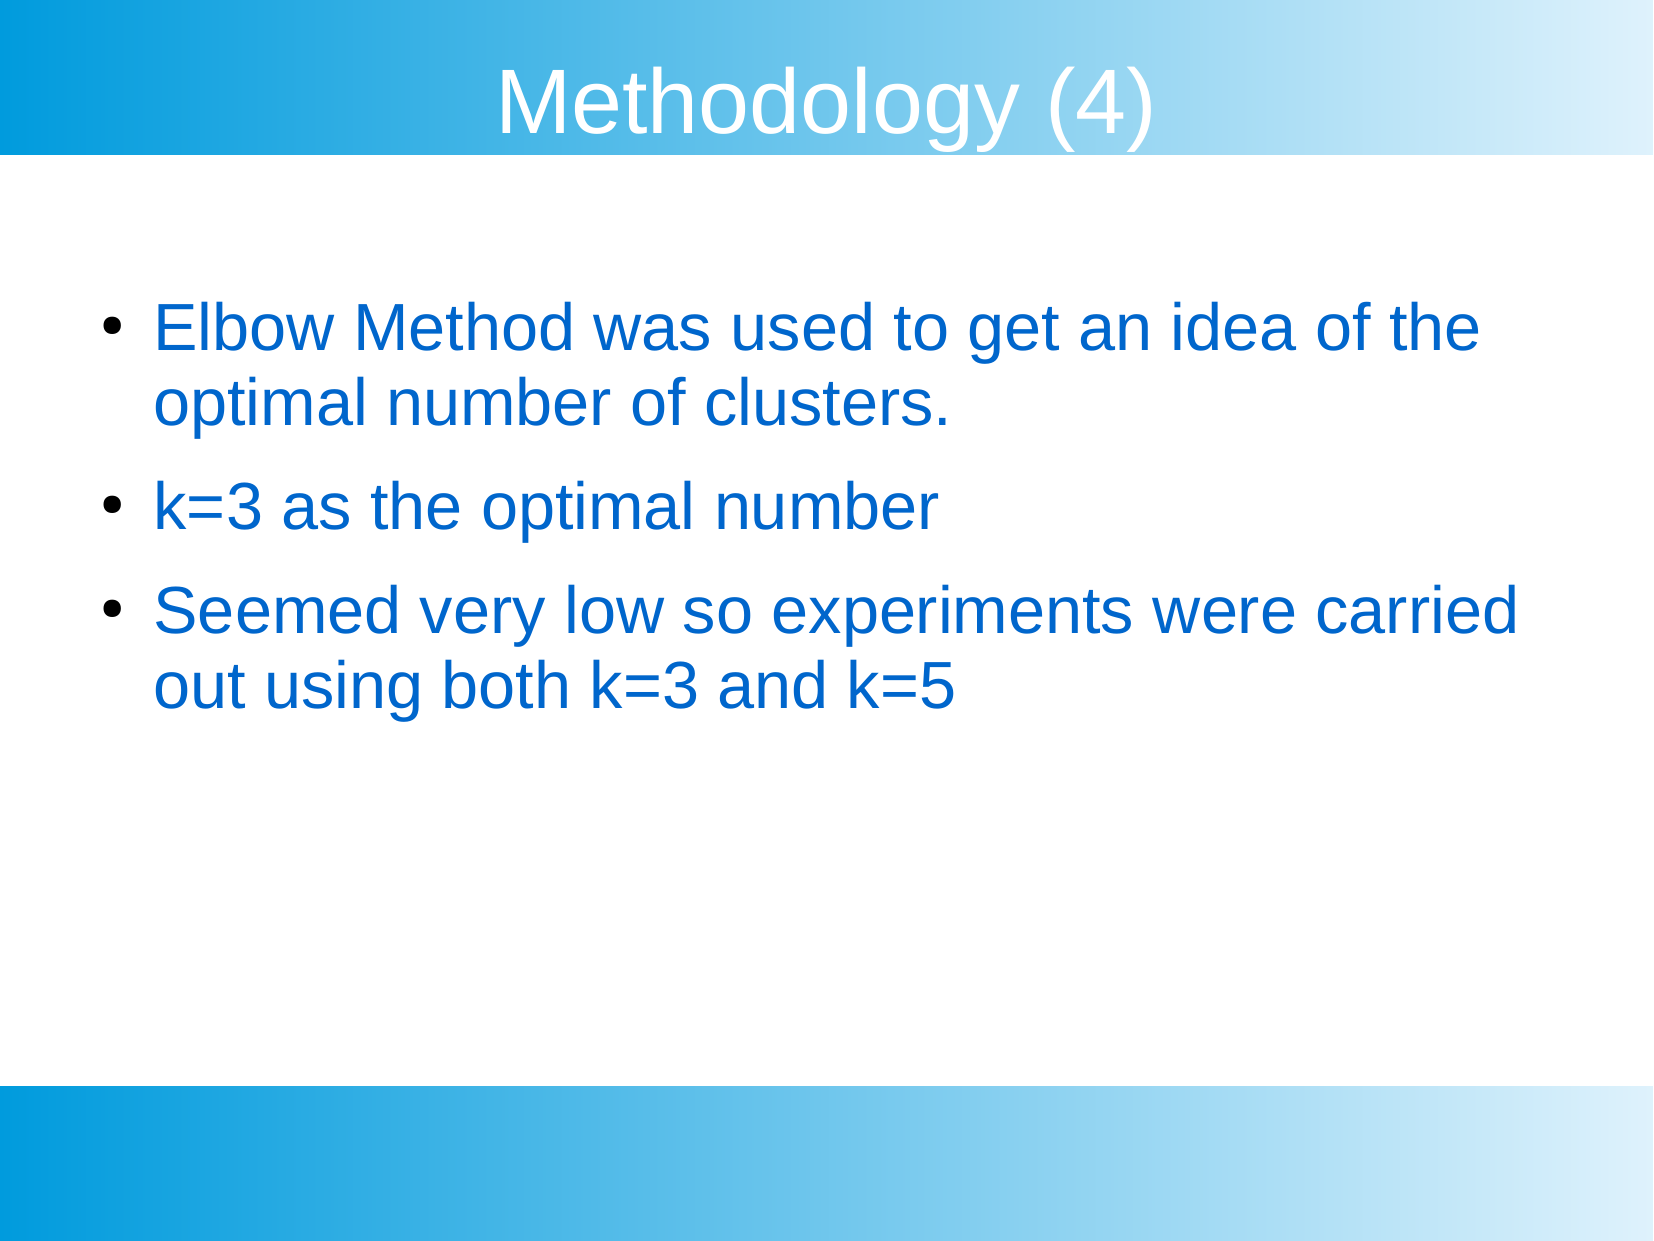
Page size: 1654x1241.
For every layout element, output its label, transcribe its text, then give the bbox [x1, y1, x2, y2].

list Elbow Method was used to get an idea of the optimal number of clusters. k=3 as the optimal number Seemed very low so experiments were carried out using both k=3 and k=5 [82, 290, 1571, 1010]
title Methodology (4) [82, 49, 1571, 155]
